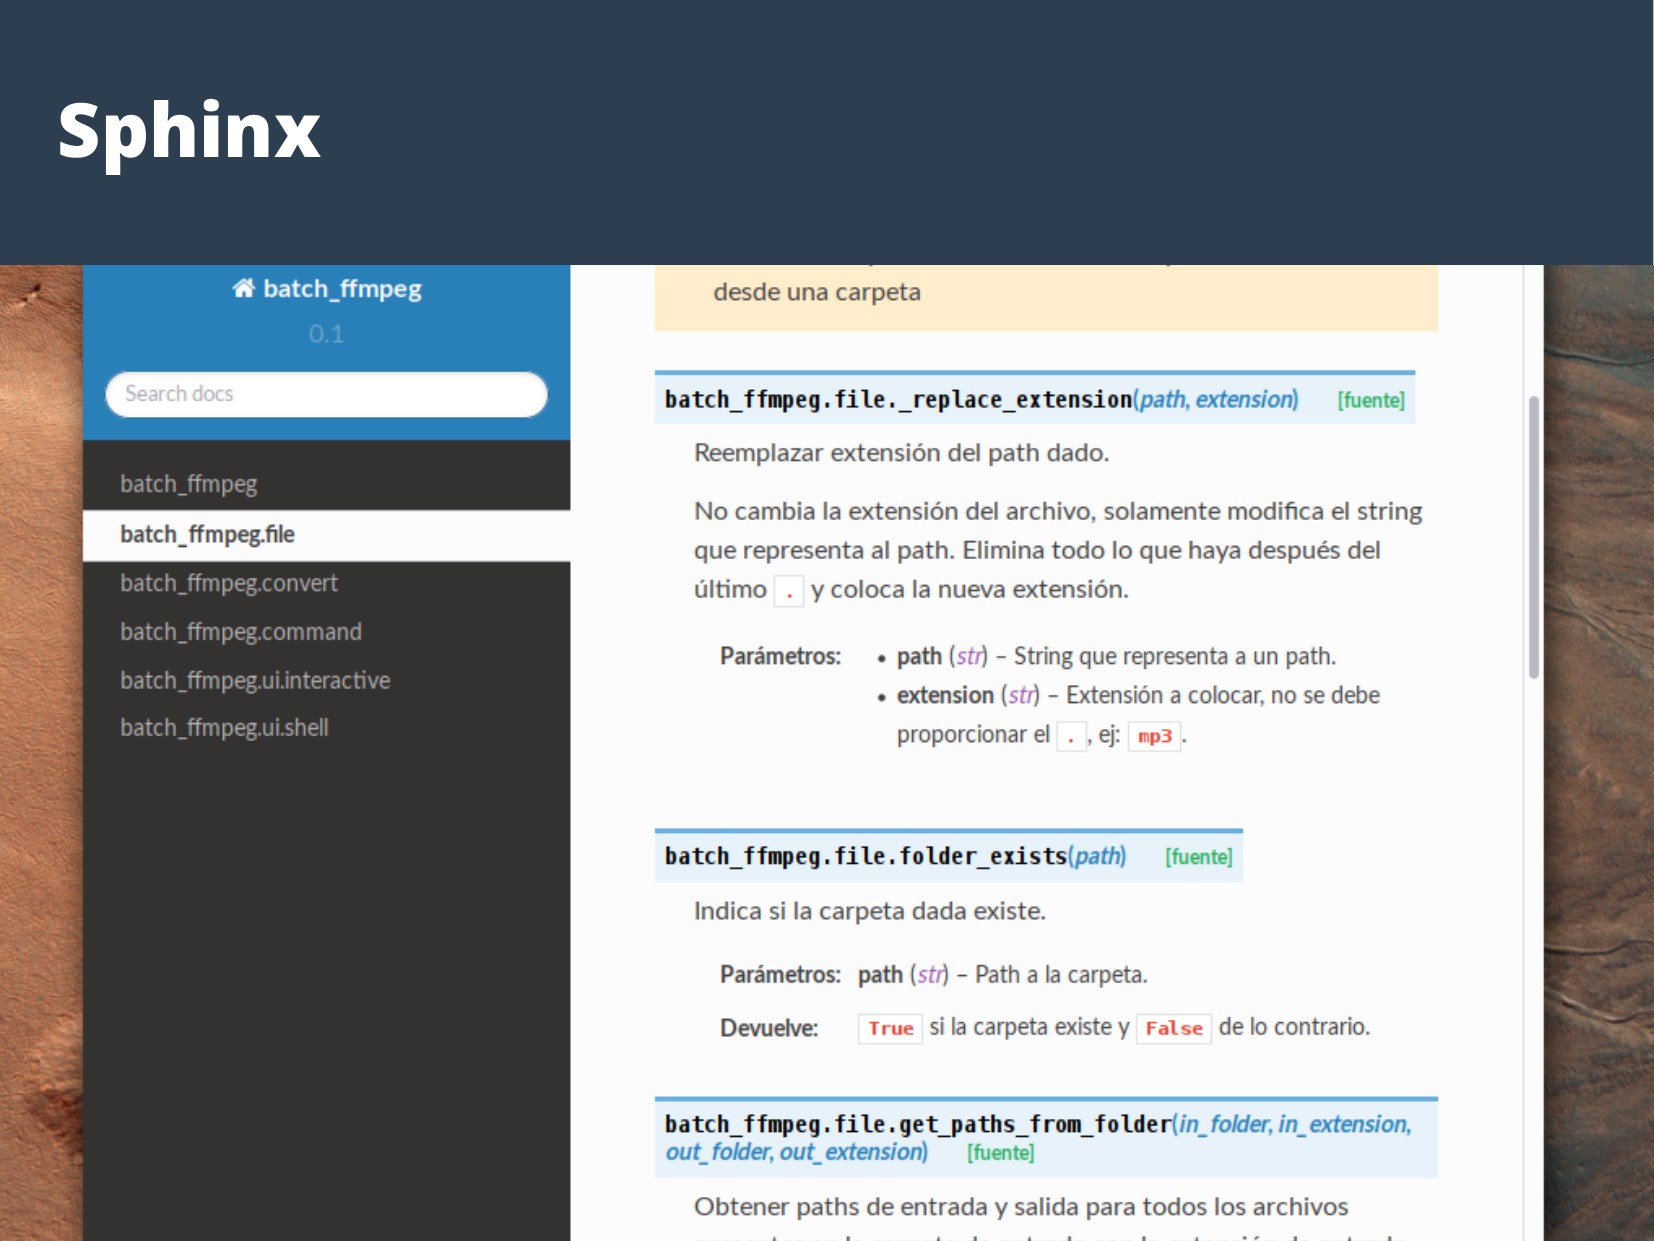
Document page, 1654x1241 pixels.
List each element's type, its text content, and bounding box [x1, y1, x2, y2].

picture [0, 265, 1654, 1241]
title Sphinx [57, 49, 1594, 207]
